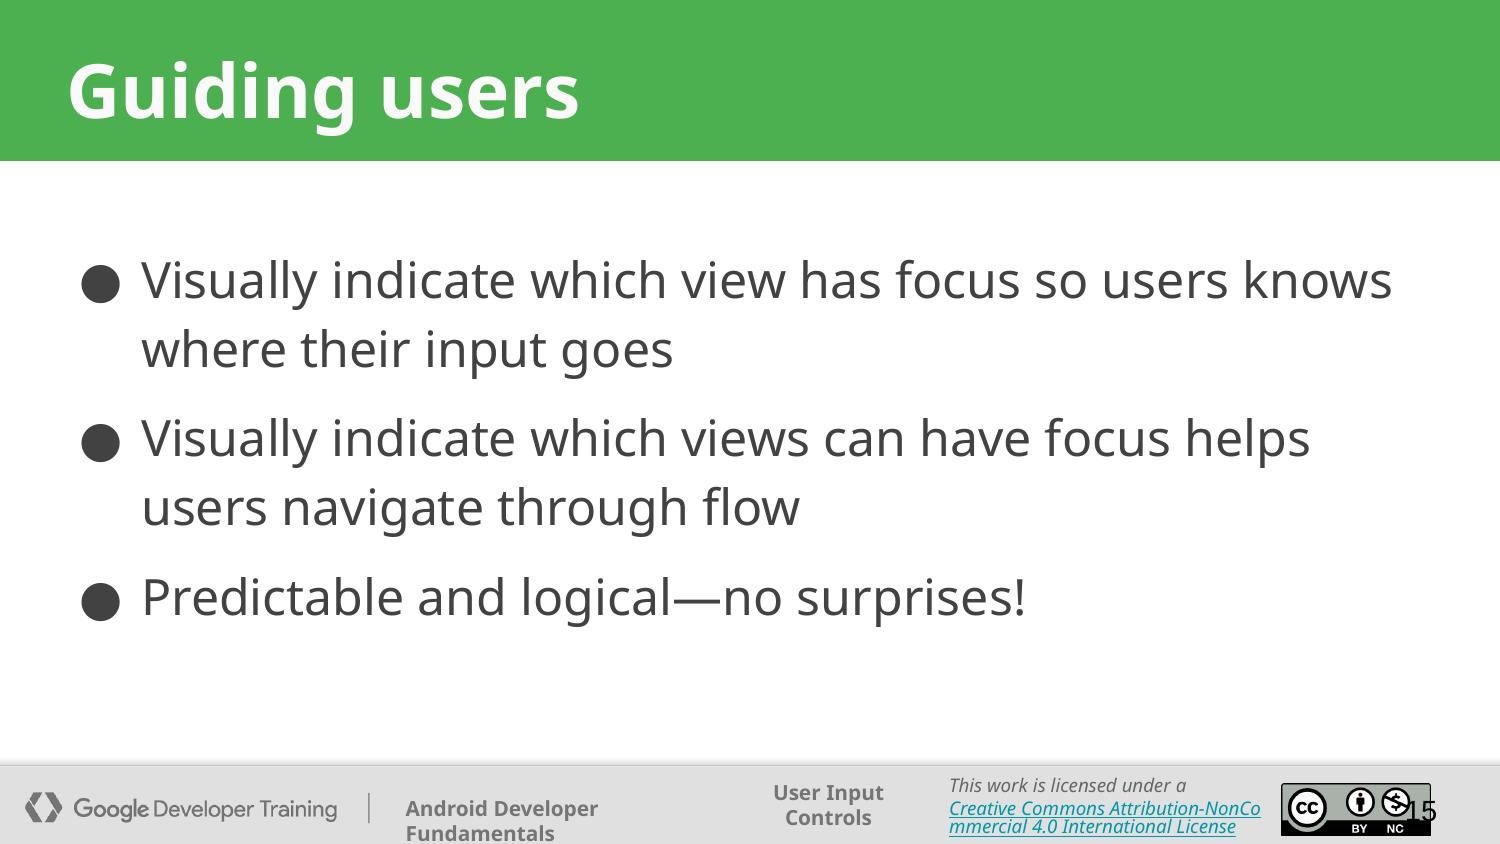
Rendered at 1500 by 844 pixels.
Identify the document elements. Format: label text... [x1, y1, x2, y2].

title Guiding users [51, 28, 1449, 122]
list Visually indicate which view has focus so users knows where their input goes Visually indicate which views can have focus helps users navigate through flow Predictable and logical—no surprises! [51, 164, 1449, 725]
slide_number <number> [1389, 777, 1480, 842]
picture [0, 161, 1500, 844]
